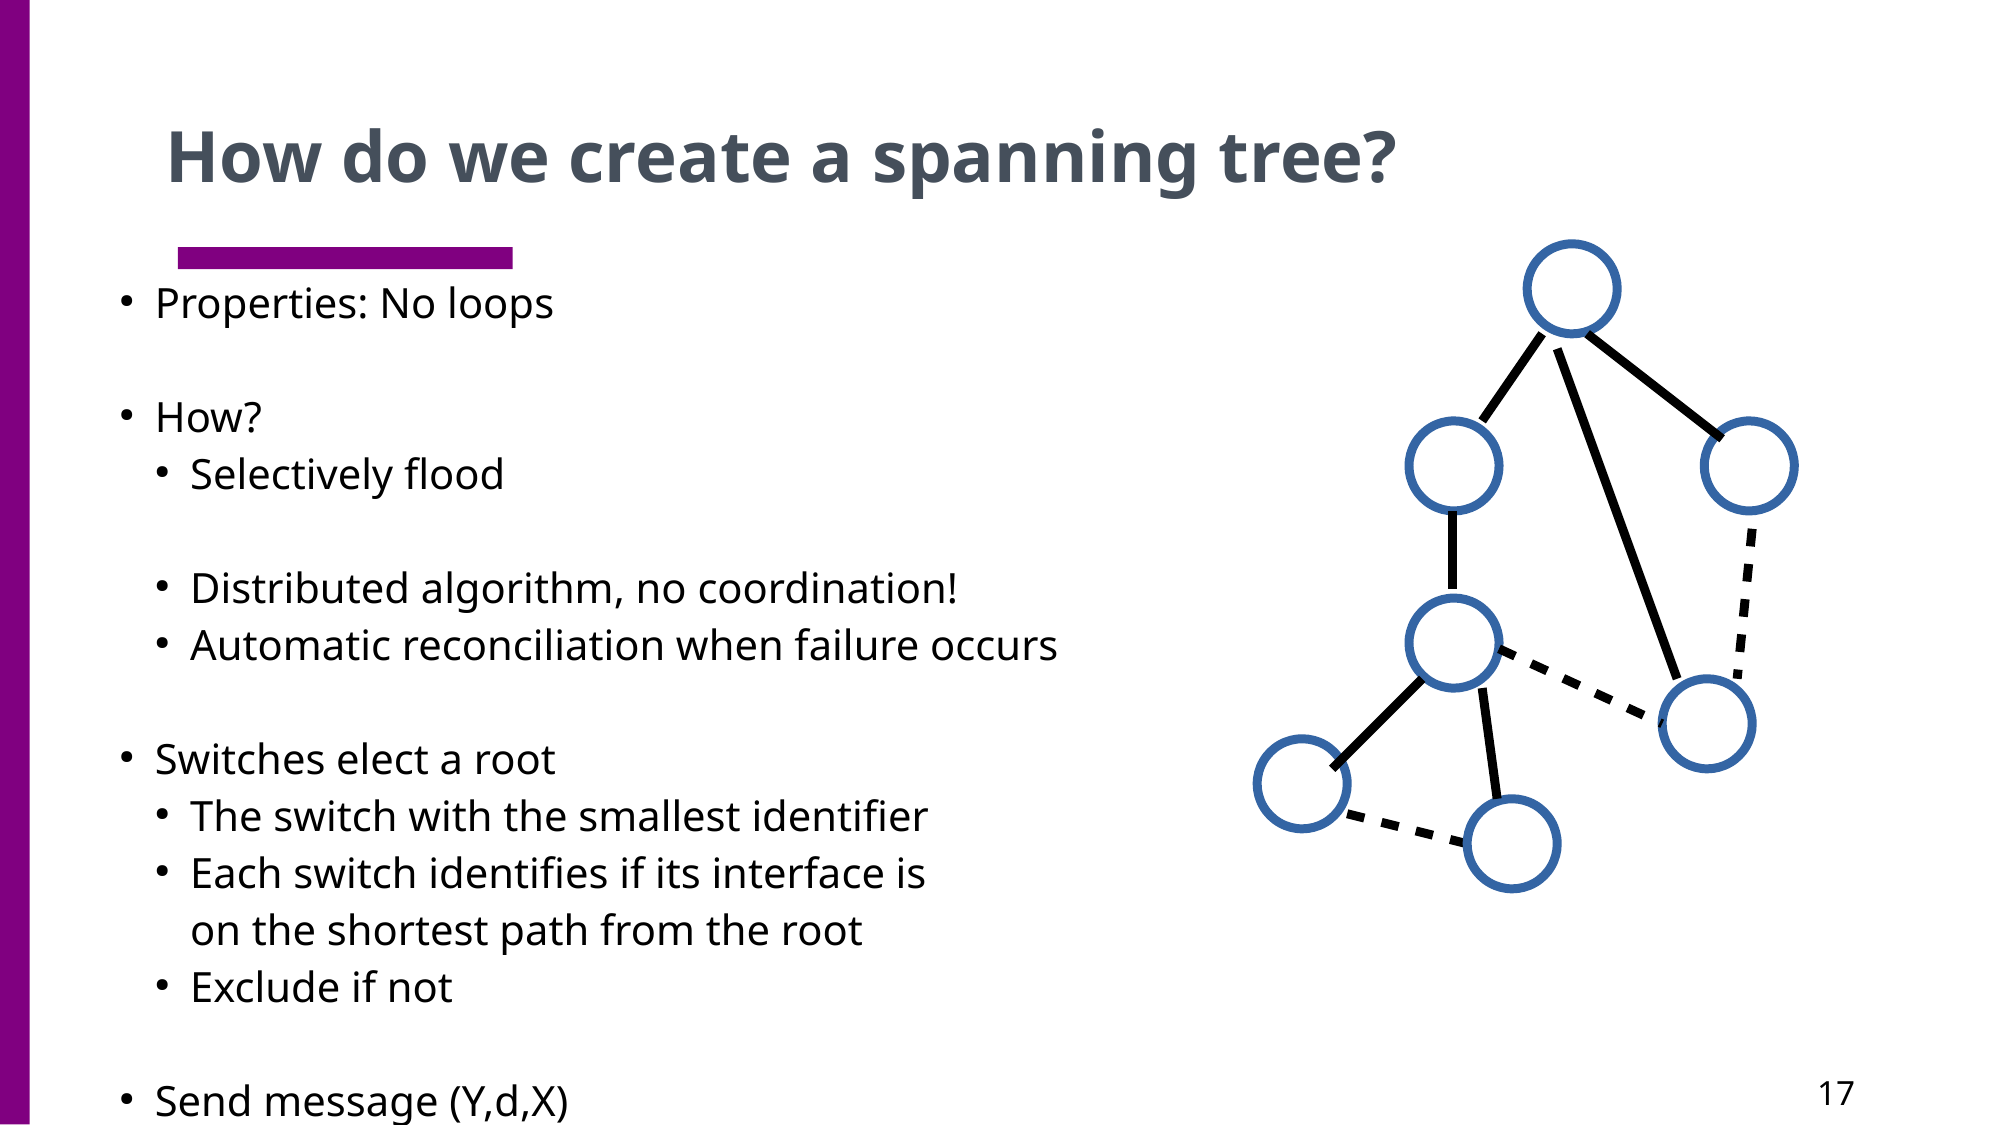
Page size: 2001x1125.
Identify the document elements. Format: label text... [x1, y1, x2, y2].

text_box How do we create a spanning tree? [151, 0, 1849, 212]
text_box Properties: No loops How? Selectively flood Distributed algorithm, no coordination! Automatic reconciliation when failure occurs Switches elect a root The switch with the smallest identifier Each switch identifies if its interface is on the shortest path from the root Exclude if not Send message (Y,d,X) From x, claims Y is the root, distance is d [33, 266, 1891, 1125]
